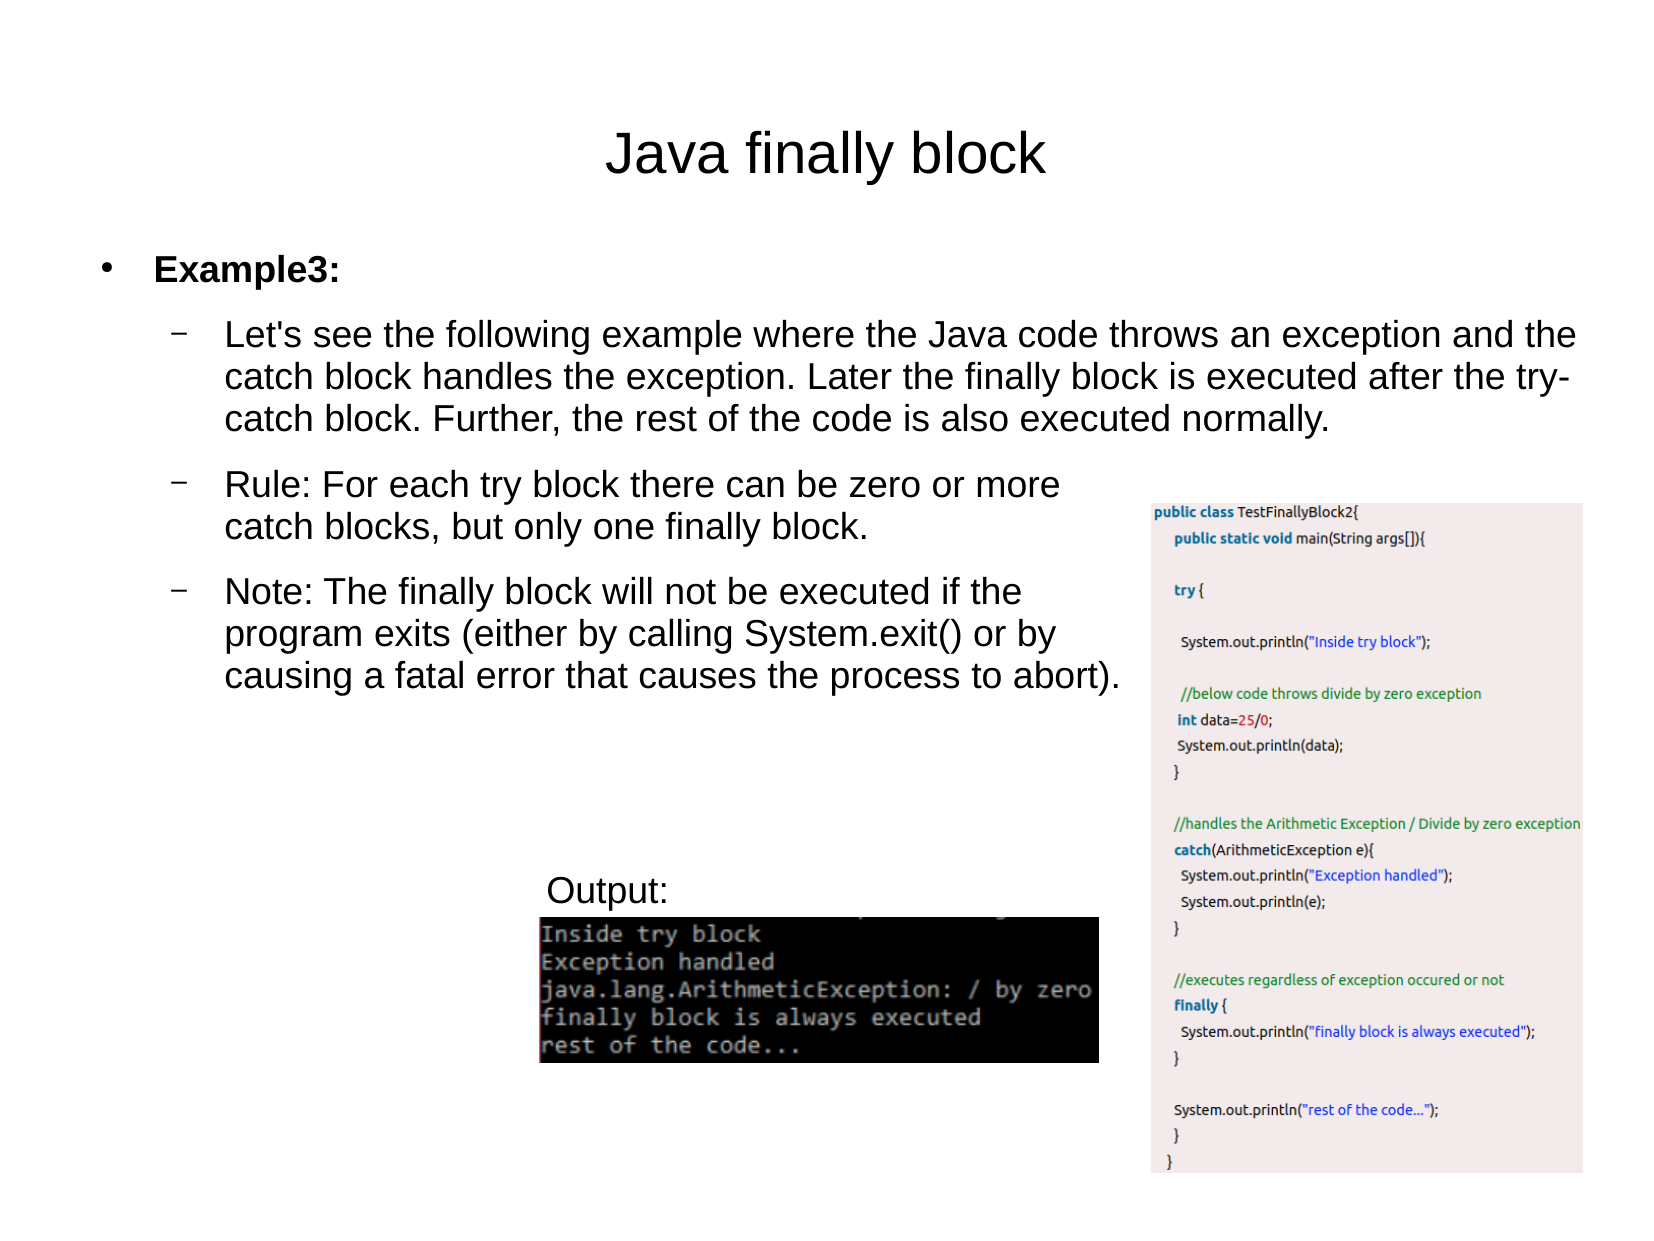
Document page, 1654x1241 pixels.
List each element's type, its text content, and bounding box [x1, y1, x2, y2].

list Example3: Let's see the following example where the Java code throws an exception and the catch block handles the exception. Later the finally block is executed after the try-catch block. Further, the rest of the code is also executed normally. Rule: For each try block there can be zero or more catch blocks, but only one finally block. Note: The finally block will not be executed if the program exits (either by calling System.exit() or by causing a fatal error that causes the process to abort). [82, 248, 1619, 1104]
picture [539, 917, 1099, 1063]
picture [1151, 503, 1583, 1173]
title Java finally block [82, 49, 1571, 248]
text_box Output: [531, 862, 697, 920]
